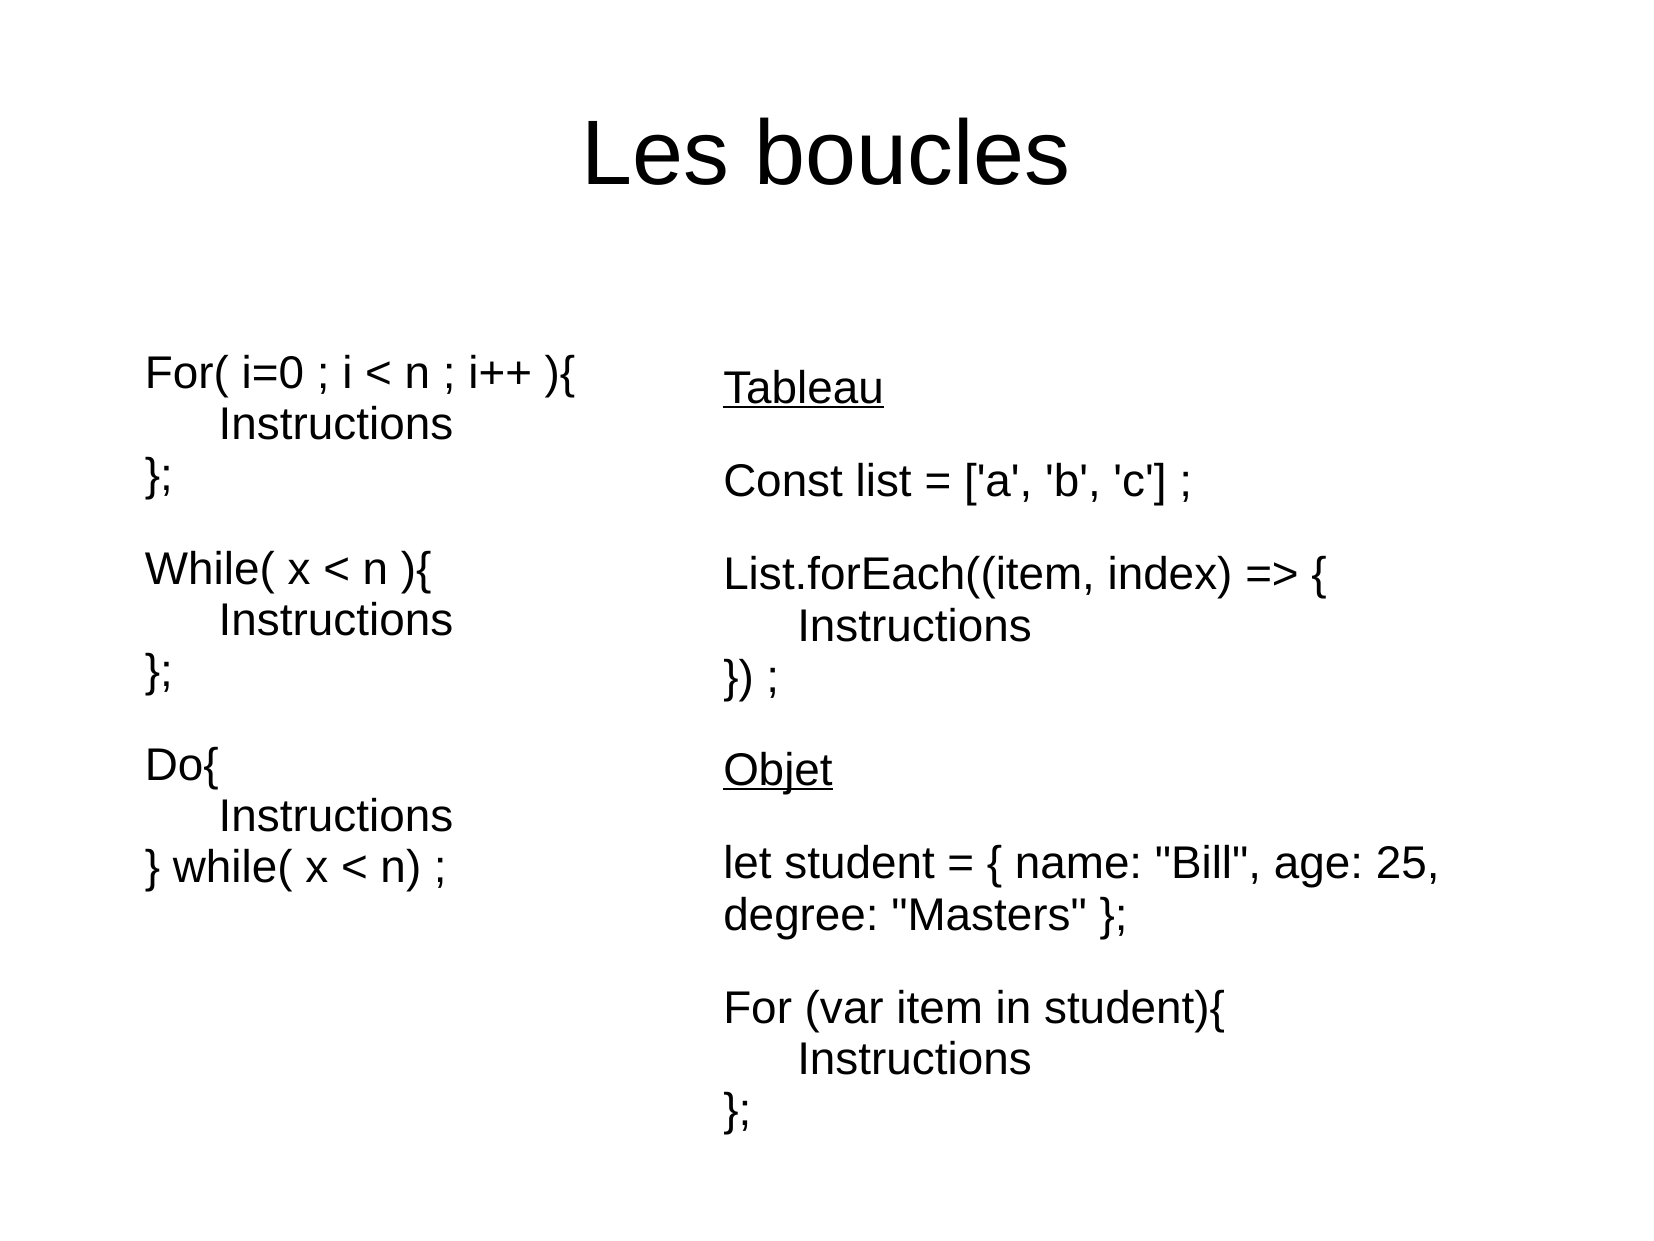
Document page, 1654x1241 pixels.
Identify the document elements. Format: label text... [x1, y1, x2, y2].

title Les boucles [82, 49, 1571, 257]
text_box For( i=0 ; i < n ; i++ ){ Instructions }; While( x < n ){ Instructions }; Do{ Instructions } while( x < n) ; [130, 339, 591, 898]
text_box Tableau Const list = ['a', 'b', 'c'] ; List.forEach((item, index) => { Instructions }) ; Objet let student = { name: "Bill", age: 25, degree: "Masters" }; For (var item in student){ Instructions }; [708, 354, 1607, 1141]
